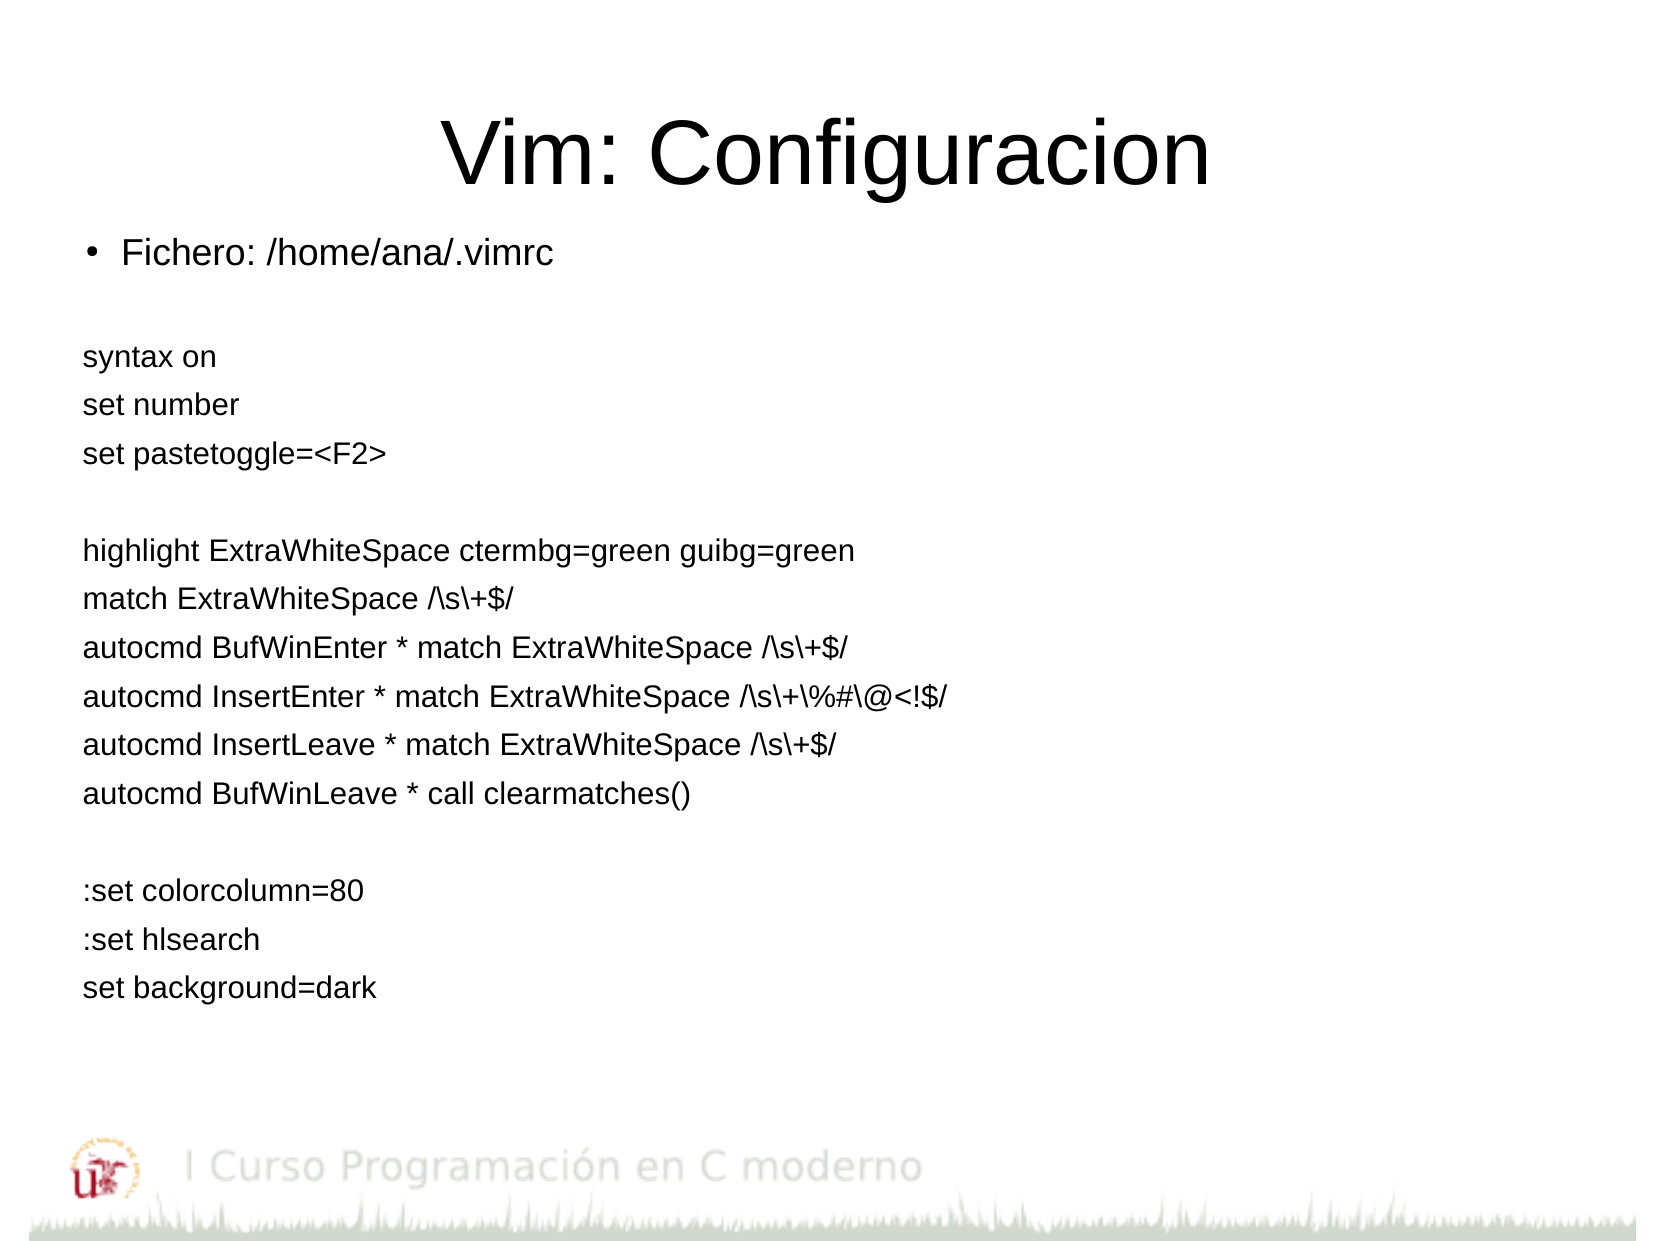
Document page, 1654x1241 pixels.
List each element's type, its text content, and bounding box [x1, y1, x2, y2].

text_box Fichero: /home/ana/.vimrc [70, 224, 569, 282]
list syntax on set number set pastetoggle=<F2> highlight ExtraWhiteSpace ctermbg=green guibg=green match ExtraWhiteSpace /\s\+$/ autocmd BufWinEnter * match ExtraWhiteSpace /\s\+$/ autocmd InsertEnter * match ExtraWhiteSpace /\s\+\%#\@<!$/ autocmd InsertLeave * match ExtraWhiteSpace /\s\+$/ autocmd BufWinLeave * call clearmatches() :set colorcolumn=80 :set hlsearch set background=dark [82, 290, 1538, 1010]
picture [29, 1133, 1636, 1241]
title Vim: Configuracion [82, 49, 1571, 257]
